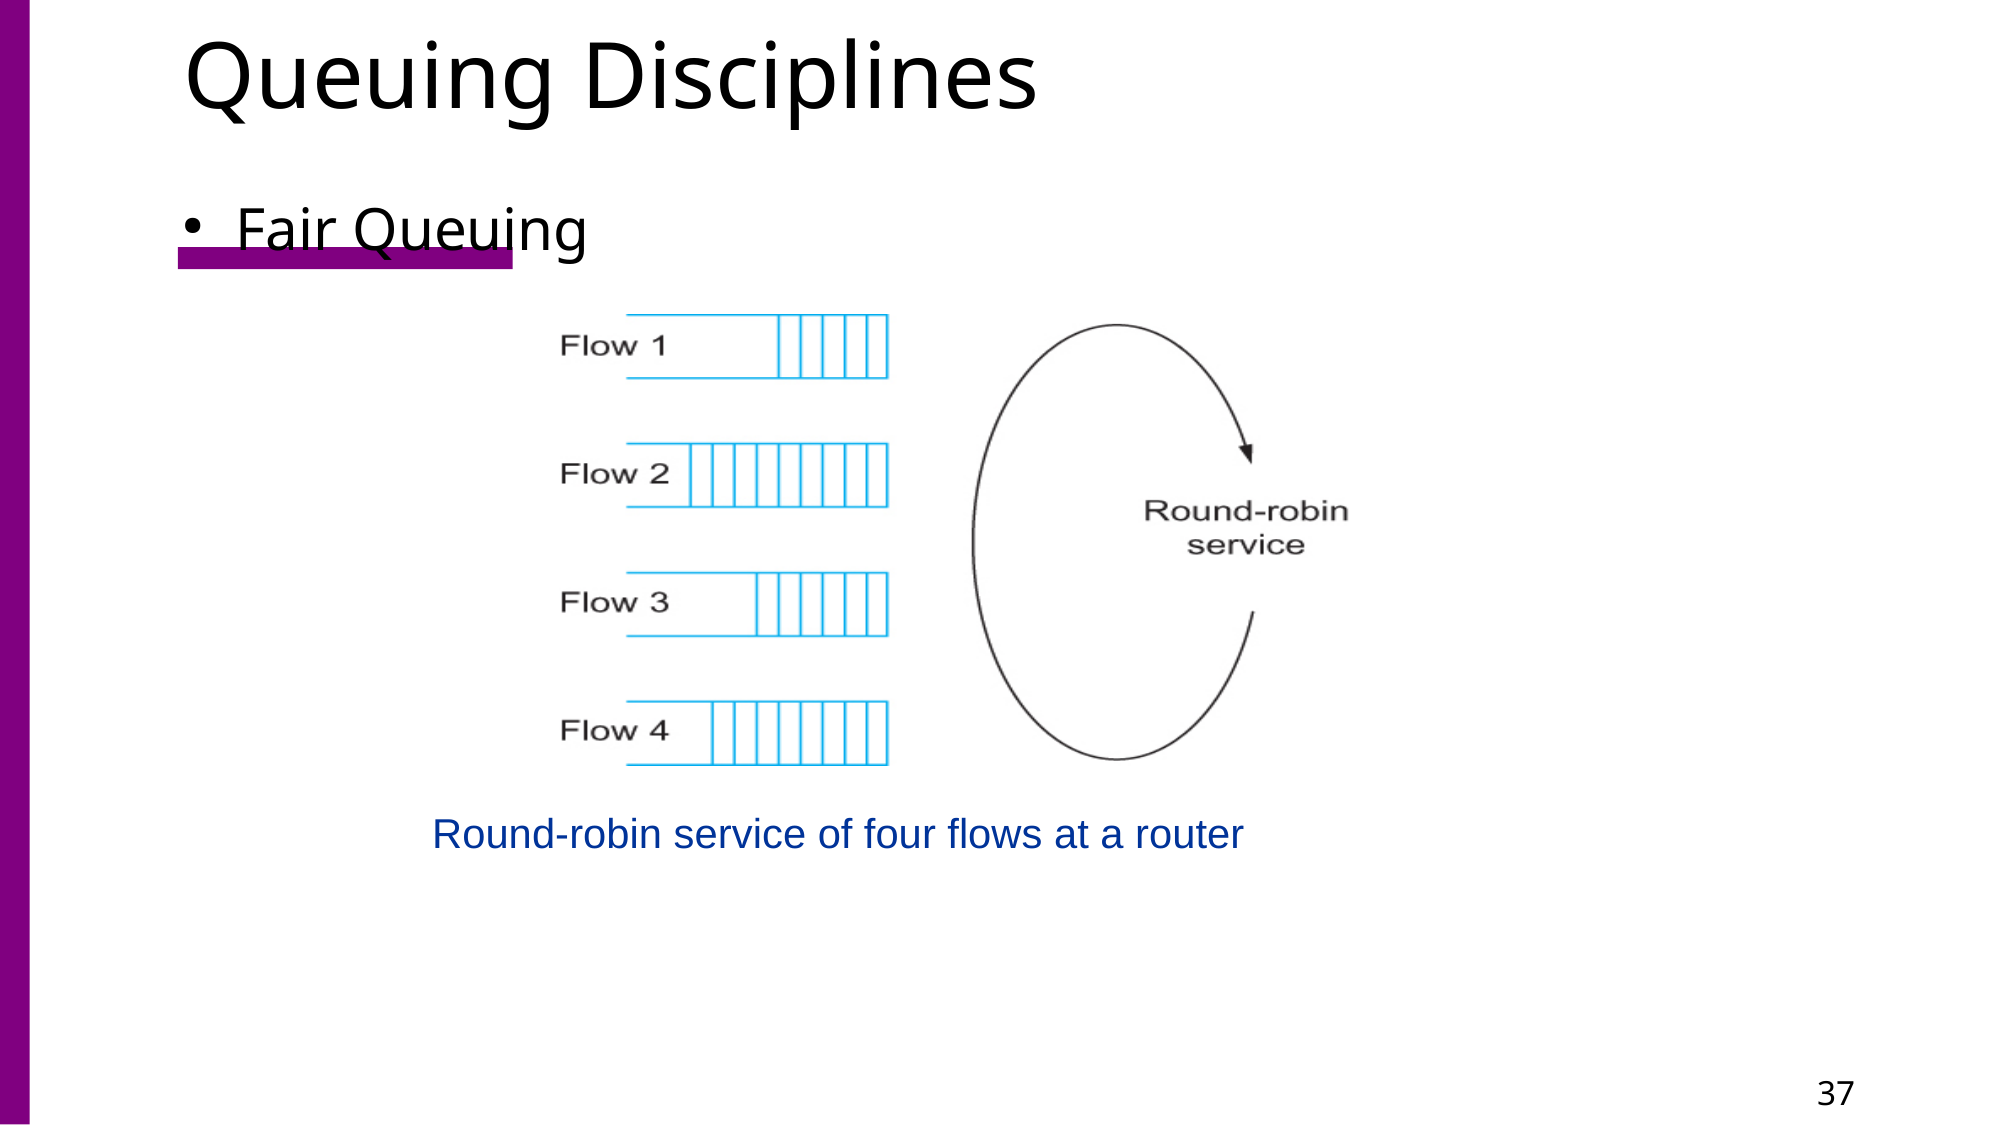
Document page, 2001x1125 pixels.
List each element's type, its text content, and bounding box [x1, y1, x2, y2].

list Fair Queuing [149, 184, 1959, 1024]
title Queuing Disciplines [133, 9, 1946, 135]
text_box Round-robin service of four flows at a router [417, 798, 1662, 865]
picture [559, 314, 1350, 766]
